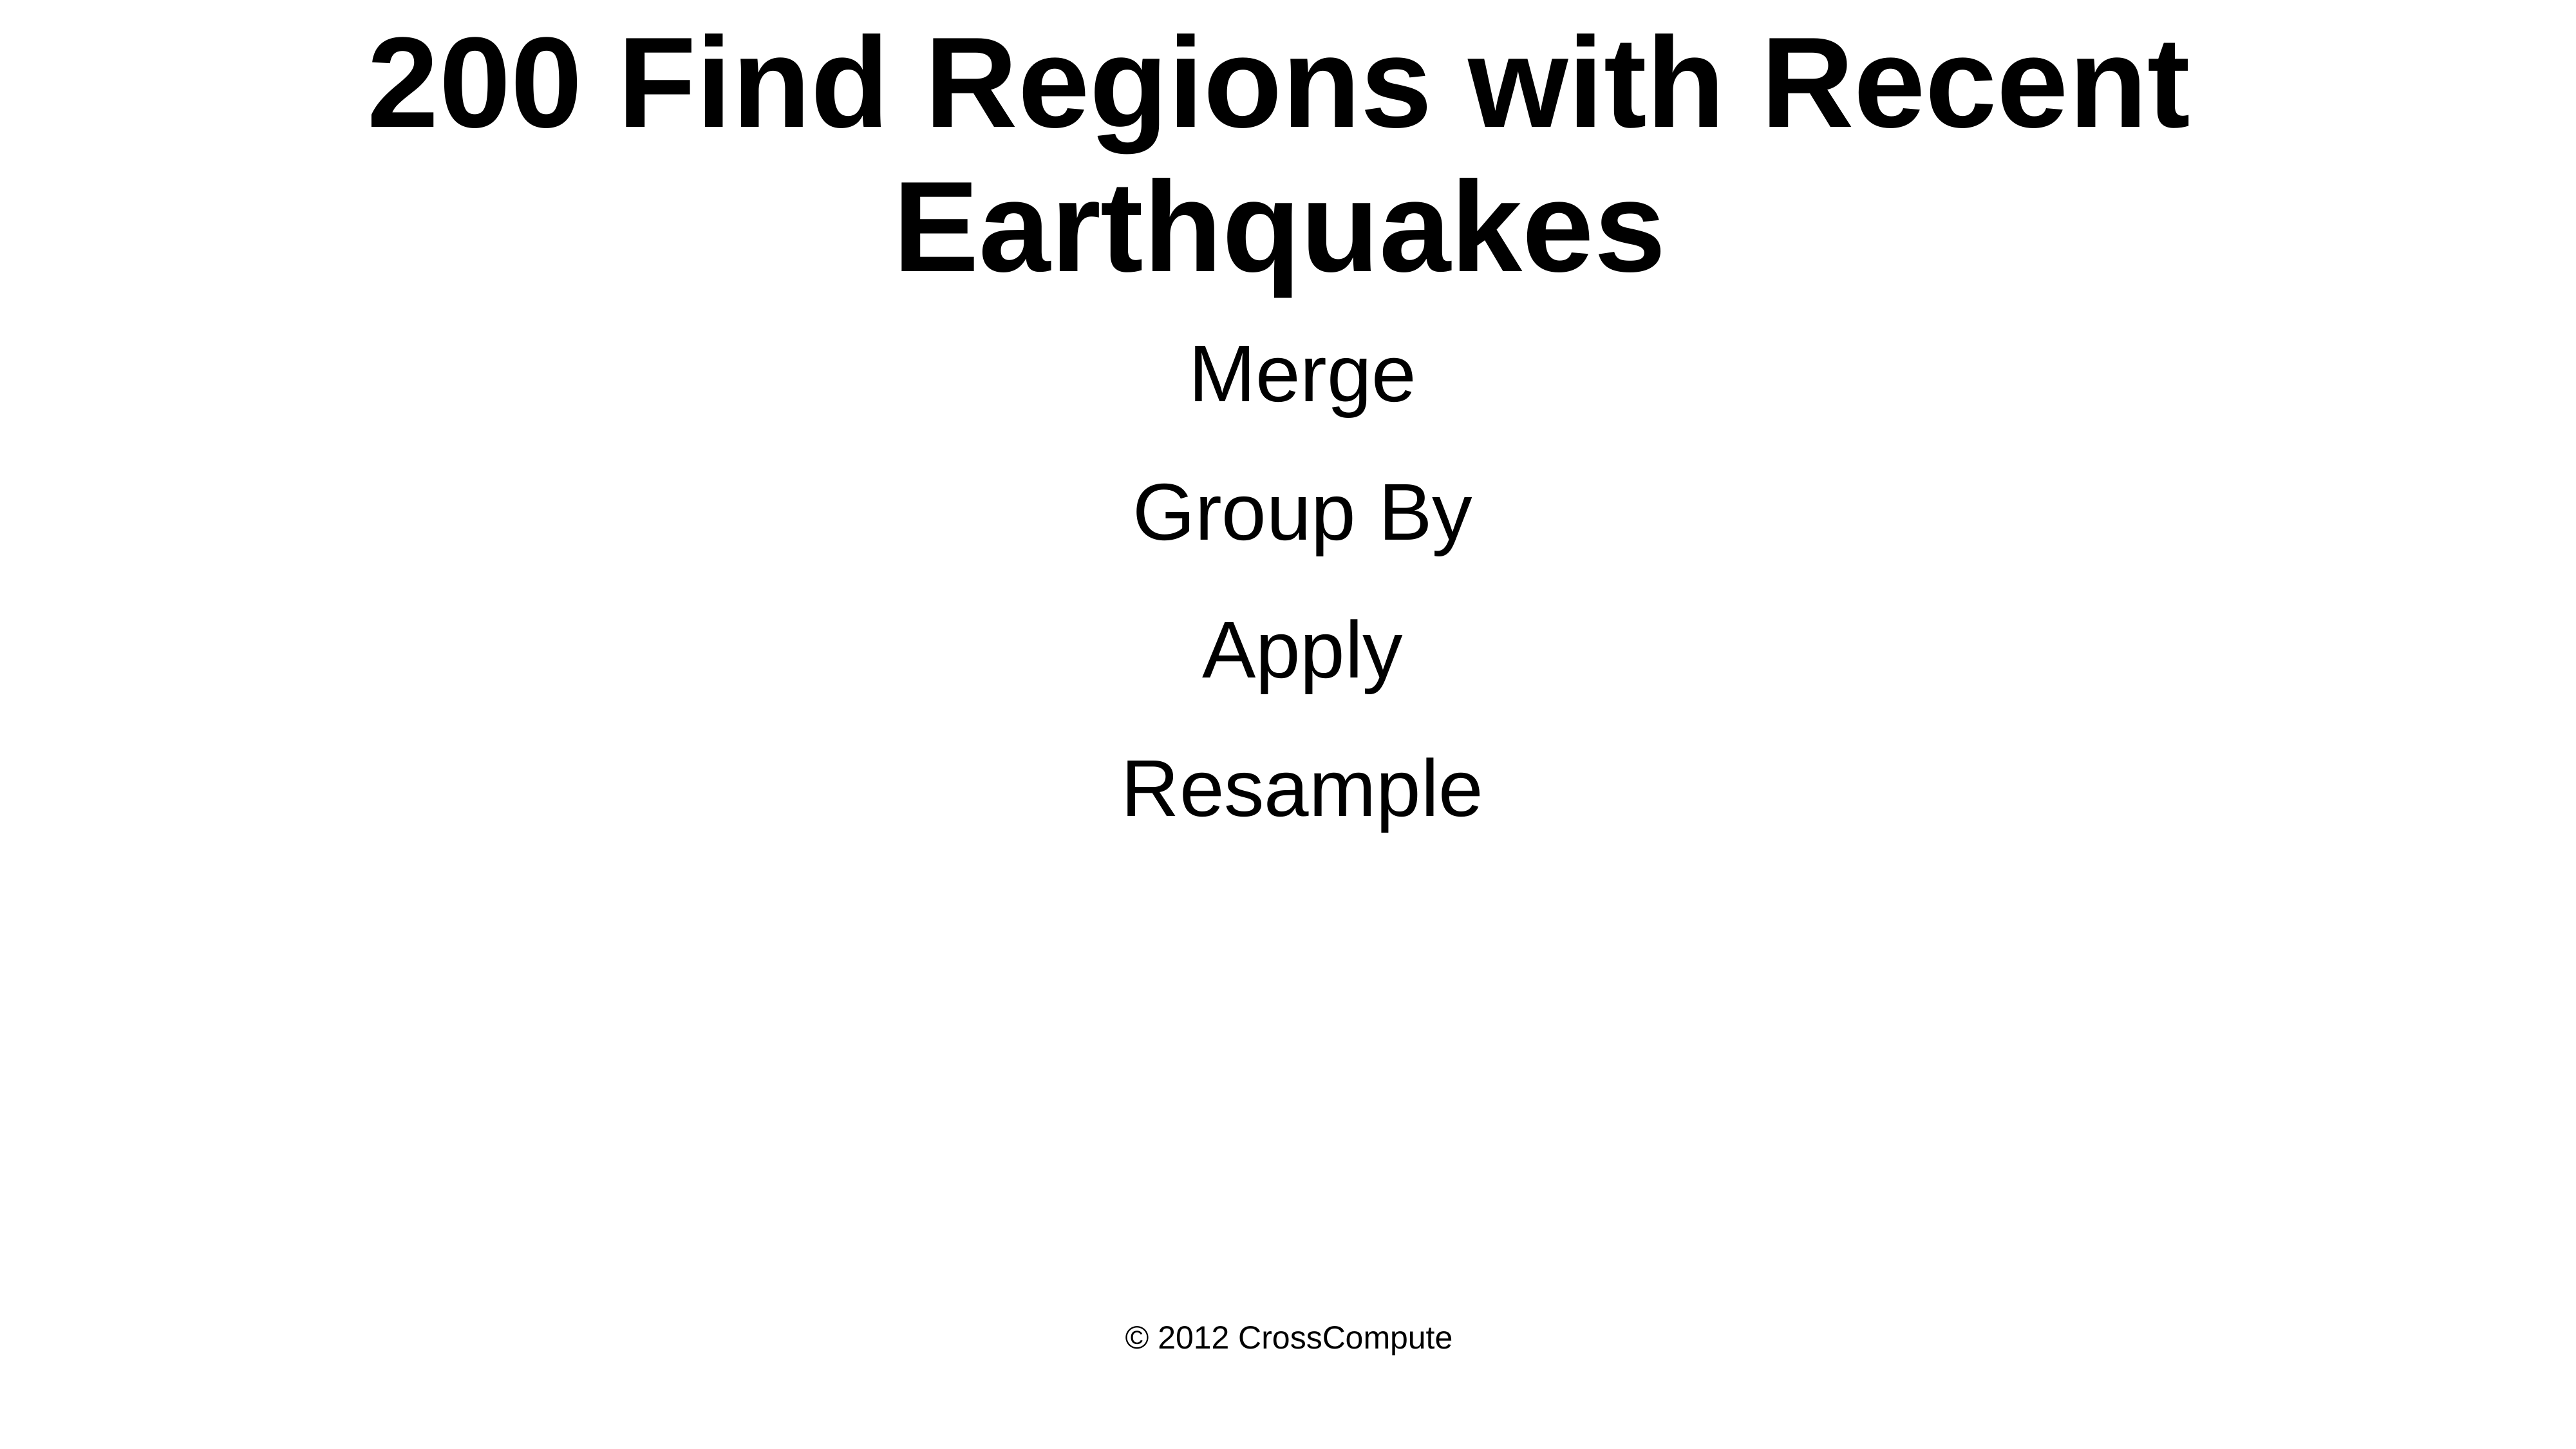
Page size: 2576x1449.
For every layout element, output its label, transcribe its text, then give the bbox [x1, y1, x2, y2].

list Merge Group By Apply Resample [72, 328, 2488, 1249]
title 200 Find Regions with Recent Earthquakes [72, 10, 2488, 299]
